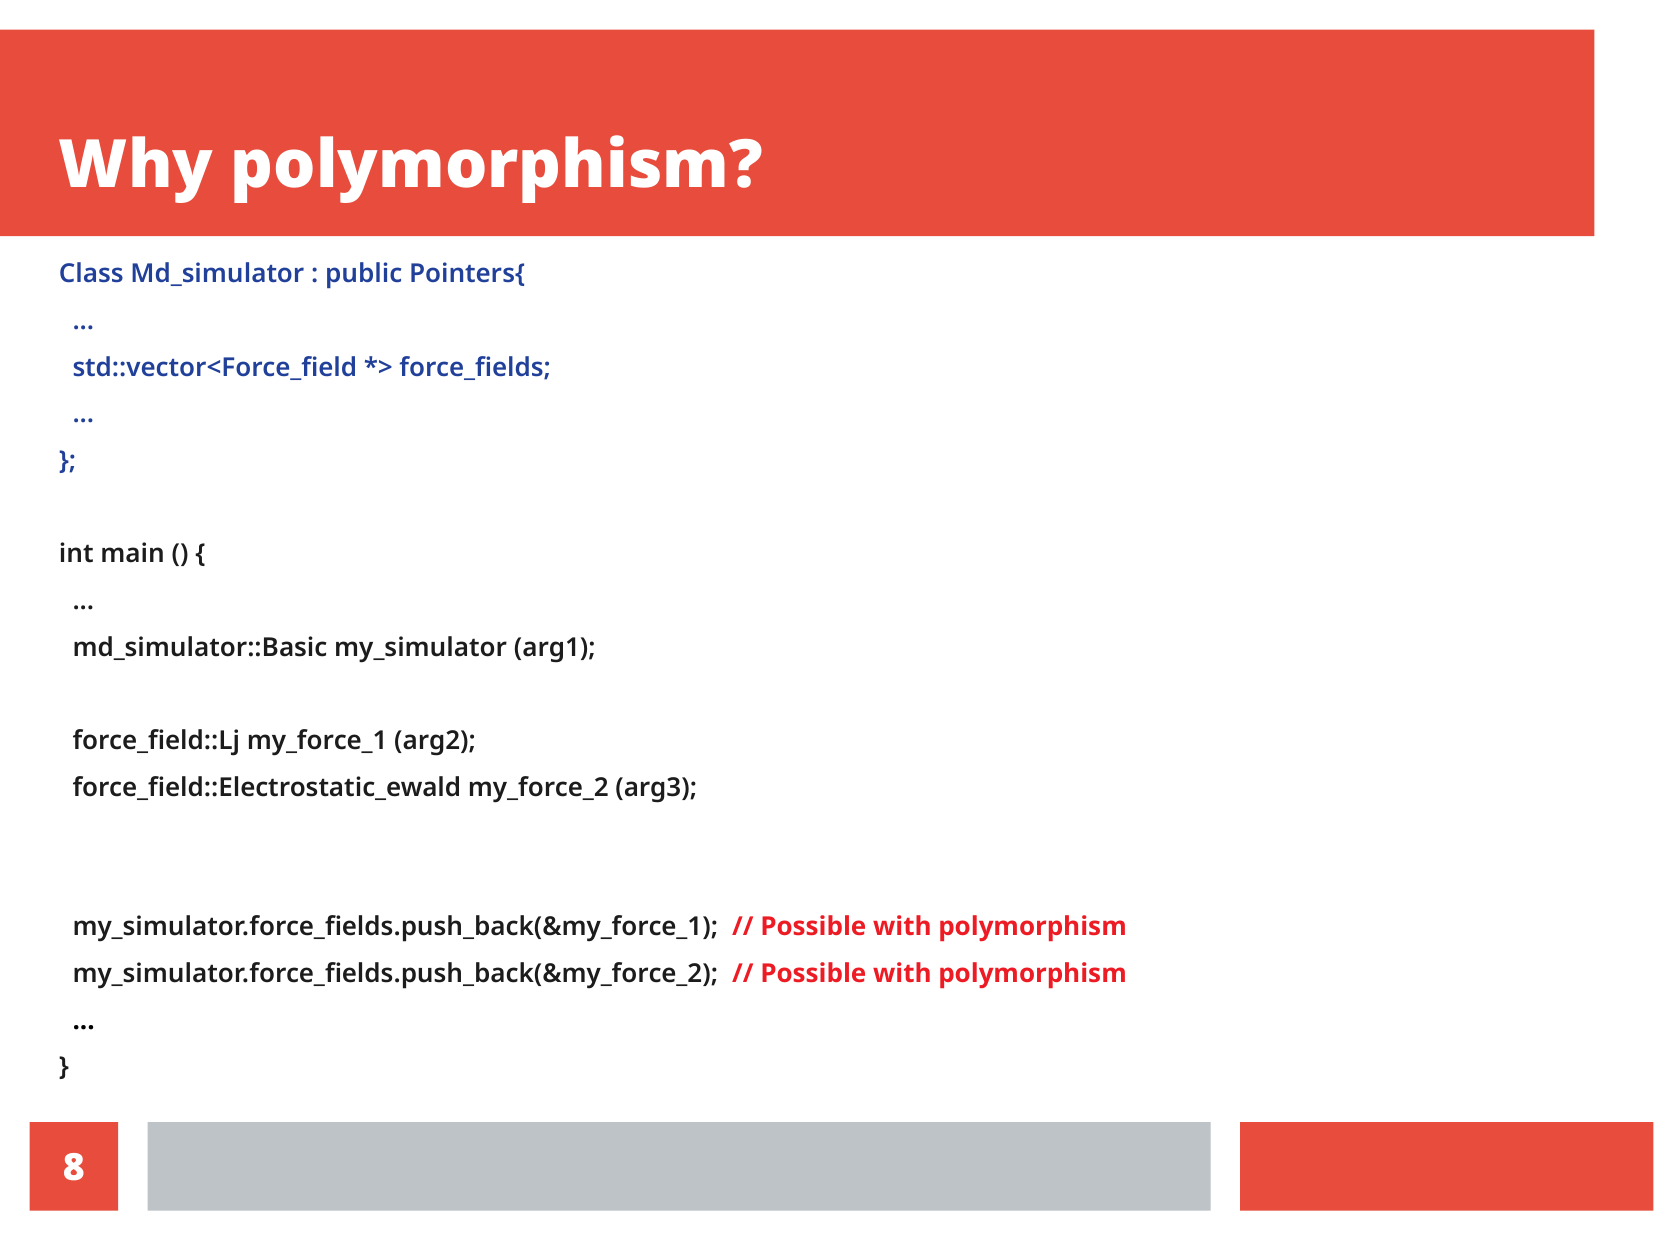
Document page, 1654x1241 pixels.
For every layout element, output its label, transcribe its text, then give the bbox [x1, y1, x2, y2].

list Class Md_simulator : public Pointers{ ... std::vector<Force_field *> force_fields; ... }; int main () { ... md_simulator::Basic my_simulator (arg1); force_field::Lj my_force_1 (arg2); force_field::Electrostatic_ewald my_force_2 (arg3); my_simulator.force_fields.push_back(&my_force_1); // Possible with polymorphism my_simulator.force_fields.push_back(&my_force_2); // Possible with polymorphism ... } [59, 255, 1565, 1093]
title Why polymorphism? [59, 59, 1595, 207]
